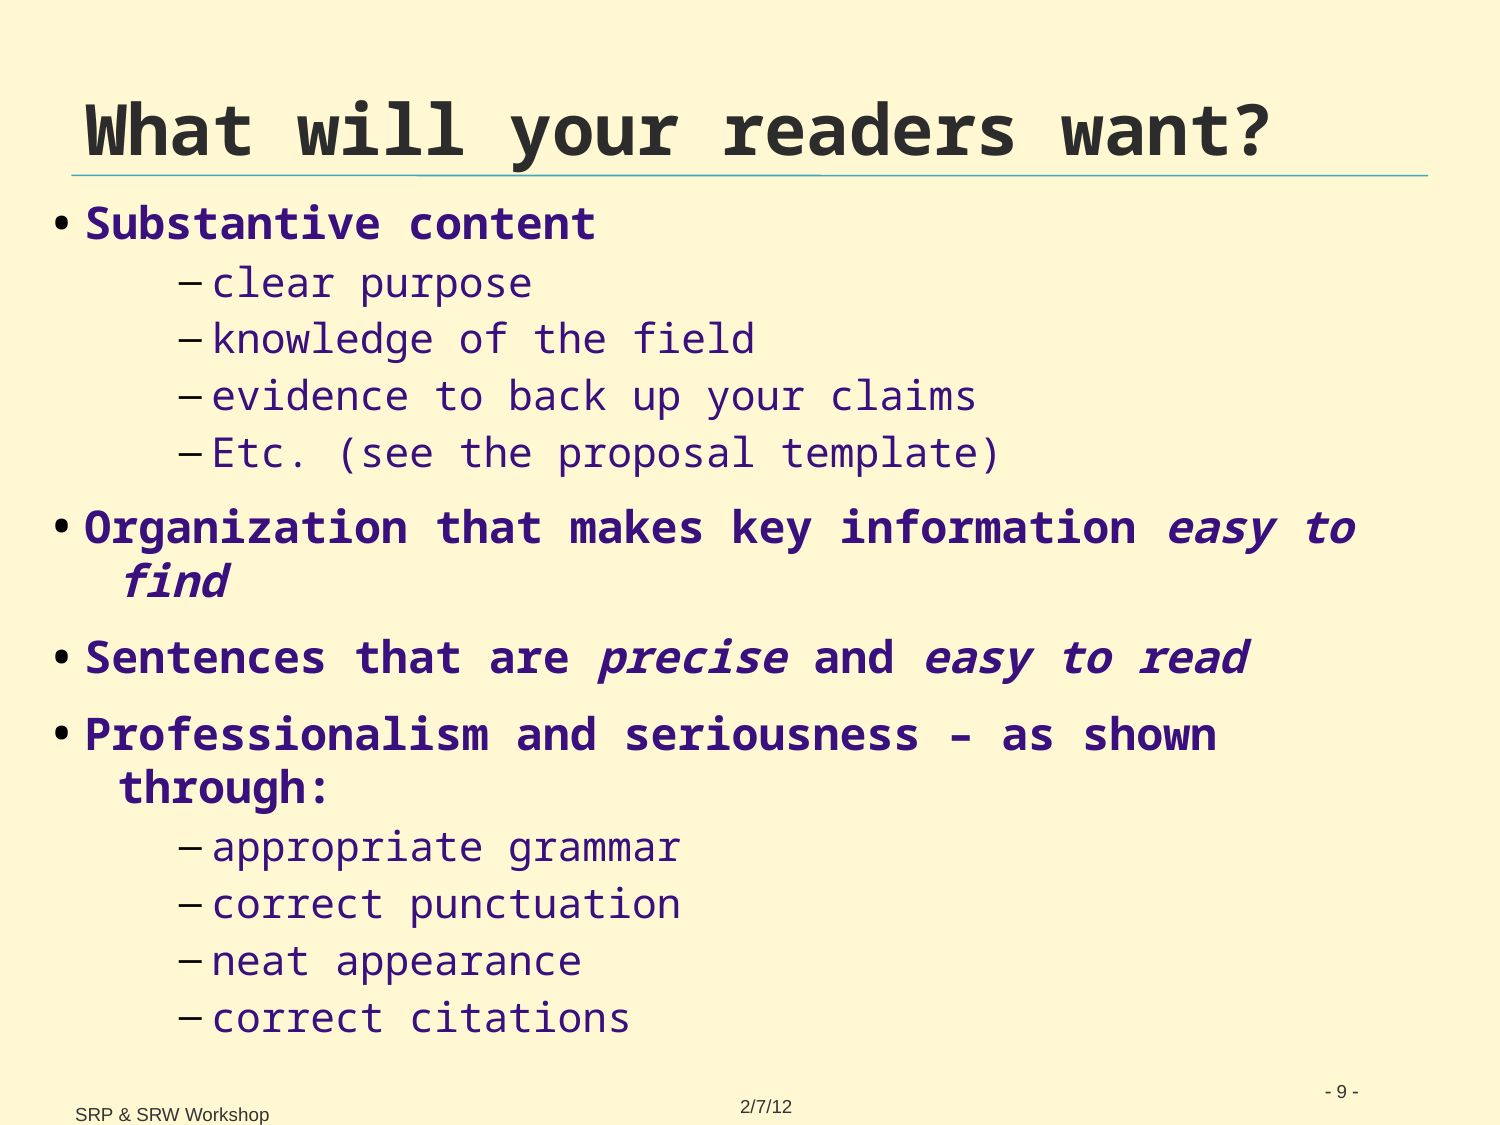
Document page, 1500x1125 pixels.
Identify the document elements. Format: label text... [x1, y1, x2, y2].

list Substantive content clear purpose knowledge of the field evidence to back up your claims Etc. (see the proposal template) Organization that makes key information easy to find Sentences that are precise and easy to read Professionalism and seriousness – as shown through: appropriate grammar correct punctuation neat appearance correct citations [37, 187, 1463, 1051]
title What will your readers want? [71, 34, 1321, 176]
text_box   [1325, 1074, 1438, 1125]
